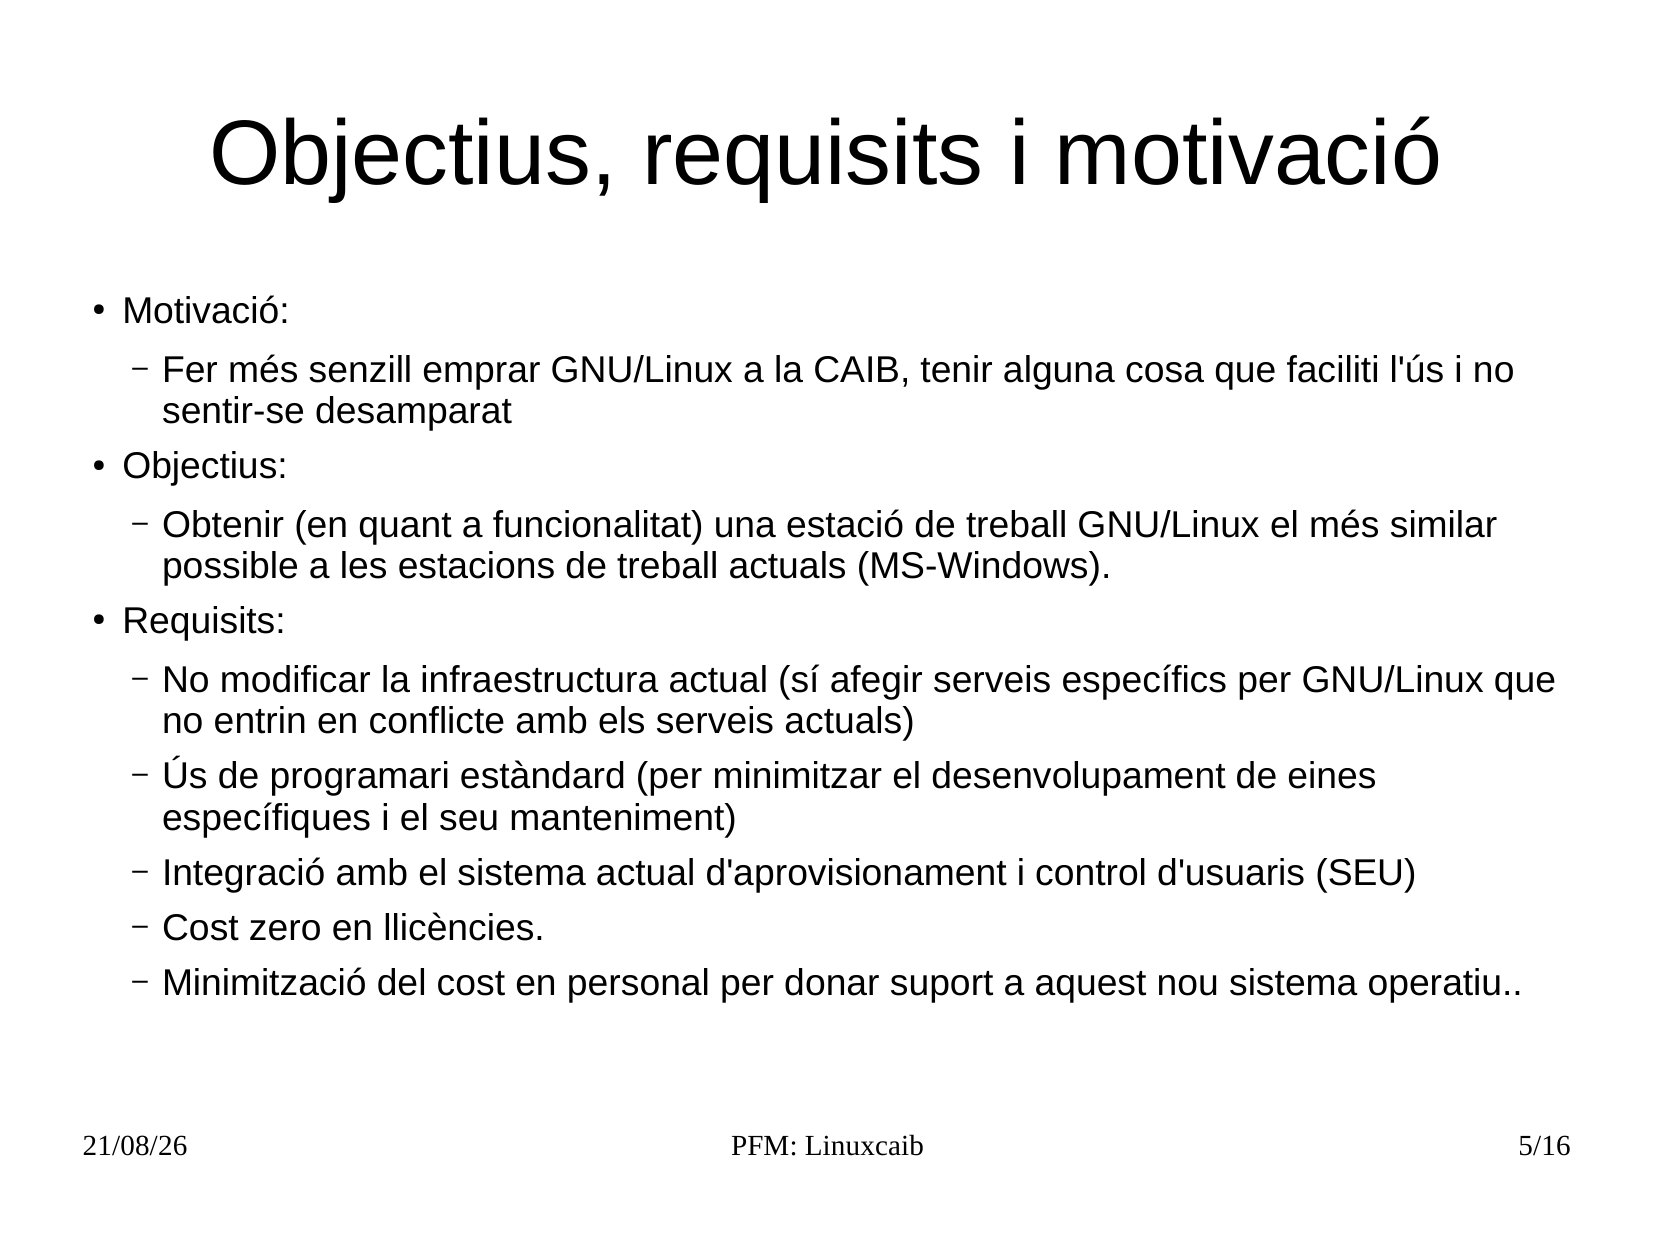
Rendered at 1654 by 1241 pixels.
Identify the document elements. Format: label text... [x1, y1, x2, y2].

title Objectius, requisits i motivació [82, 49, 1571, 257]
list Motivació: Fer més senzill emprar GNU/Linux a la CAIB, tenir alguna cosa que faciliti l'ús i no sentir-se desamparat Objectius: Obtenir (en quant a funcionalitat) una estació de treball GNU/Linux el més similar possible a les estacions de treball actuals (MS-Windows). Requisits: No modificar la infraestructura actual (sí afegir serveis específics per GNU/Linux que no entrin en conflicte amb els serveis actuals) Ús de programari estàndard (per minimitzar el desenvolupament de eines específiques i el seu manteniment) Integració amb el sistema actual d'aprovisionament i control d'usuaris (SEU) Cost zero en llicències. Minimització del cost en personal per donar suport a aquest nou sistema operatiu.. [82, 290, 1571, 1010]
